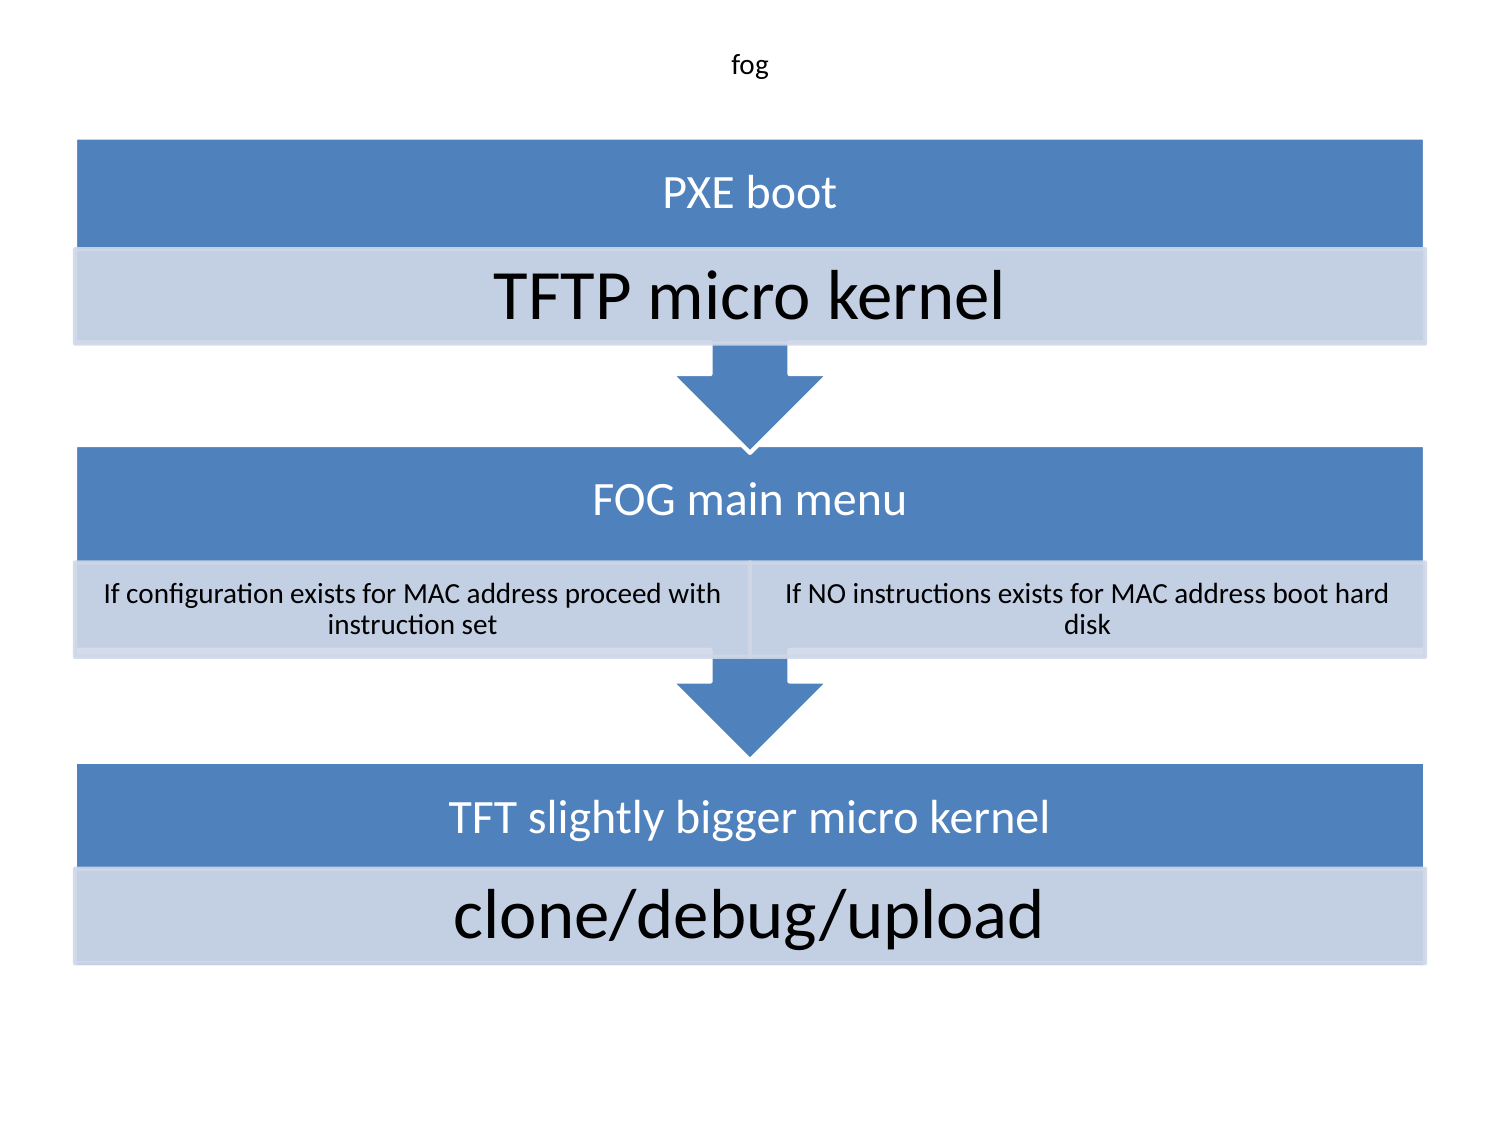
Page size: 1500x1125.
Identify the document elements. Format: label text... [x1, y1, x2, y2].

text_box FOG main menu [671, 657, 829, 761]
text_box TFTP micro kernel [75, 249, 1426, 344]
text_box If NO instructions exists for MAC address boot hard disk [750, 562, 1426, 657]
text_box PXE boot [671, 344, 829, 453]
text_box TFT slightly bigger micro kernel [75, 762, 1426, 868]
text_box If configuration exists for MAC address proceed with instruction set [75, 562, 750, 657]
text_box TFT slightly bigger micro kernel [75, 964, 1426, 968]
text_box PXE boot [75, 137, 1426, 249]
text_box FOG main menu [75, 444, 1426, 562]
text_box clone/debug/upload [75, 868, 1426, 964]
title fog [75, 24, 1426, 100]
